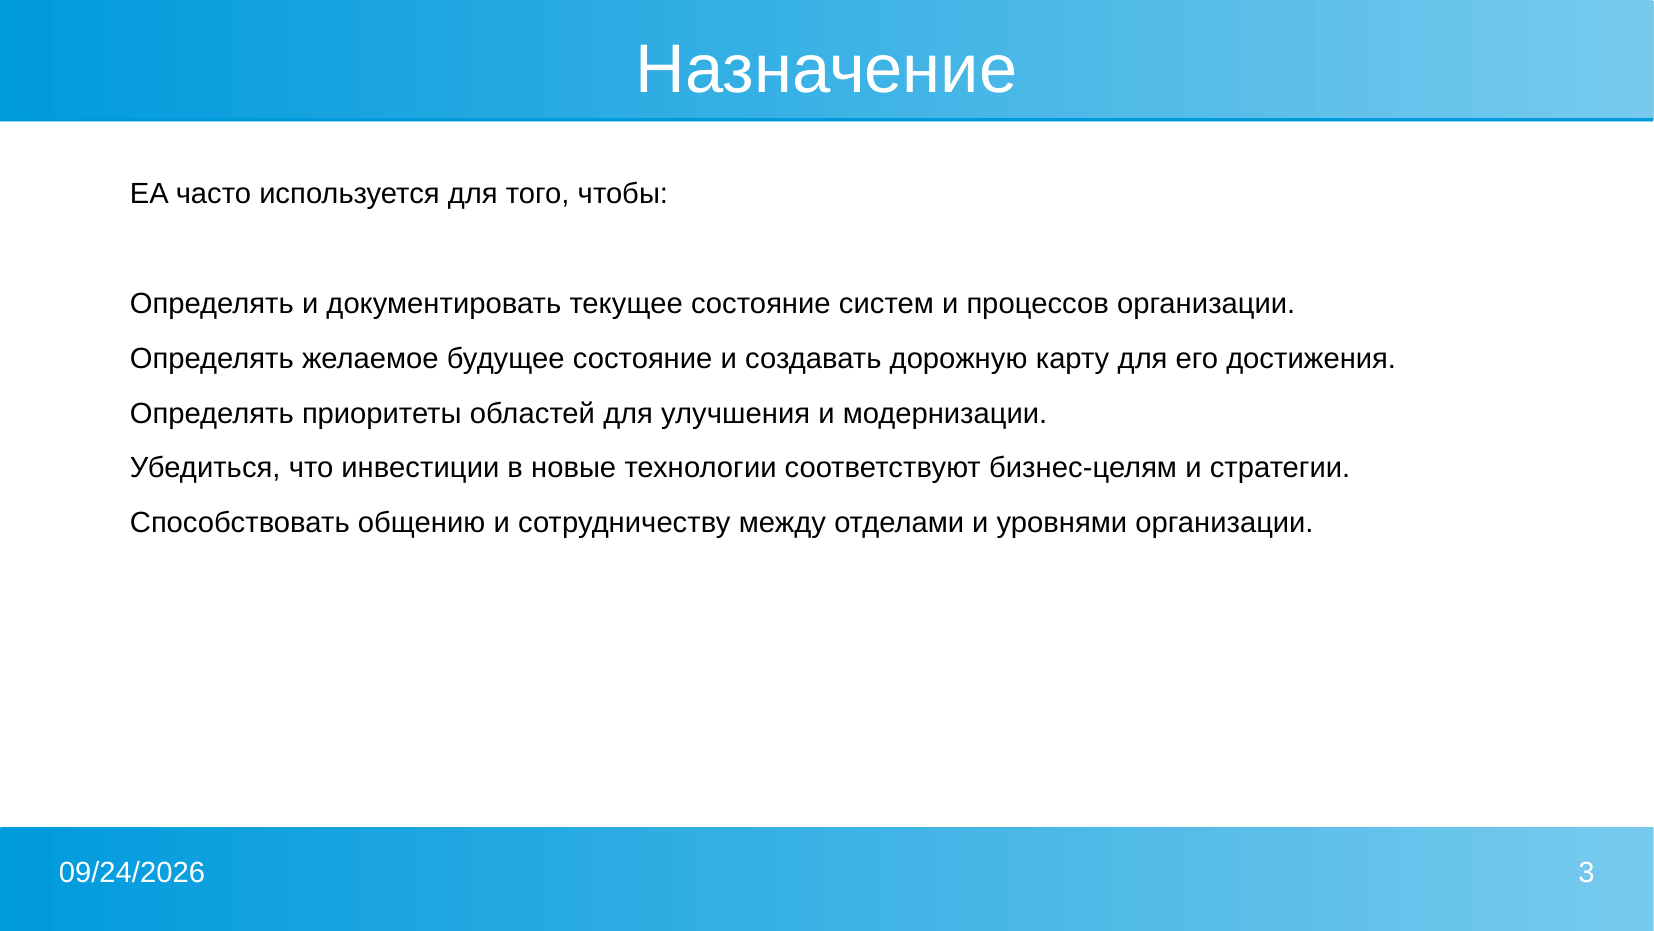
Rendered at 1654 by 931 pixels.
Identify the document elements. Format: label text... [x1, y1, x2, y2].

list EA часто используется для того, чтобы: Определять и документировать текущее состояние систем и процессов организации. Определять желаемое будущее состояние и создавать дорожную карту для его достижения. Определять приоритеты областей для улучшения и модернизации. Убедиться, что инвестиции в новые технологии соответствуют бизнес-целям и стратегии. Способствовать общению и сотрудничеству между отделами и уровнями организации. [59, 177, 1595, 768]
title Назначение [59, 29, 1595, 108]
